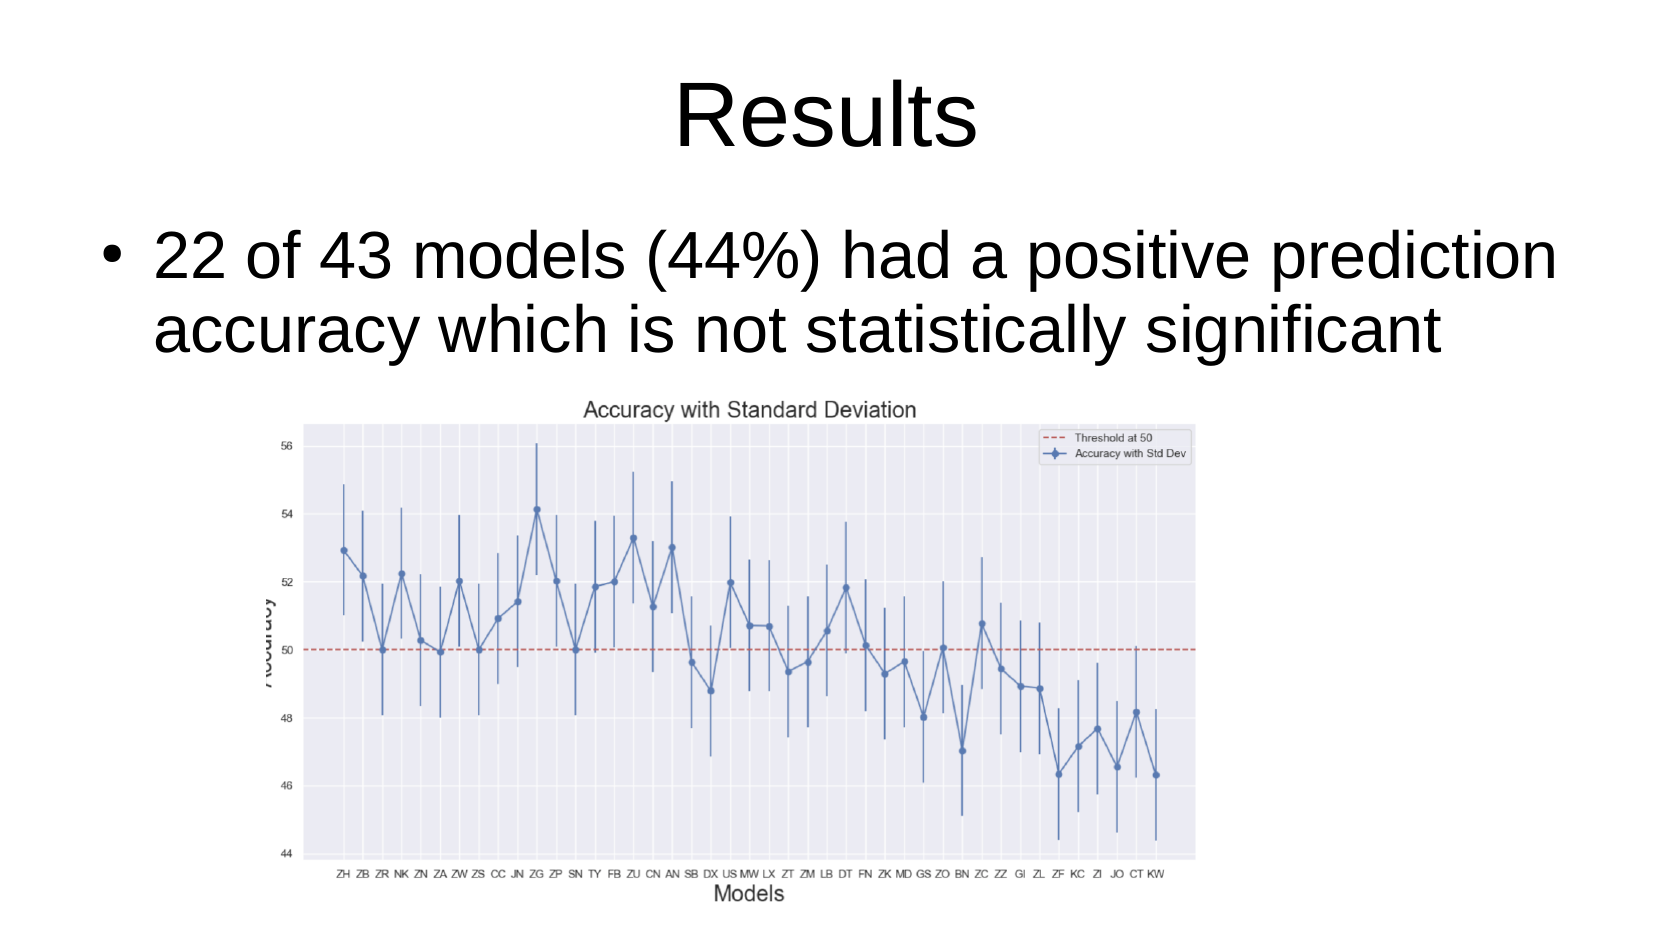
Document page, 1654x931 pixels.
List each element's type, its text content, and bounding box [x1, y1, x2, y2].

picture [266, 383, 1211, 910]
list 22 of 43 models (44%) had a positive prediction accuracy which is not statistically significant [82, 217, 1571, 758]
title Results [82, 37, 1571, 193]
